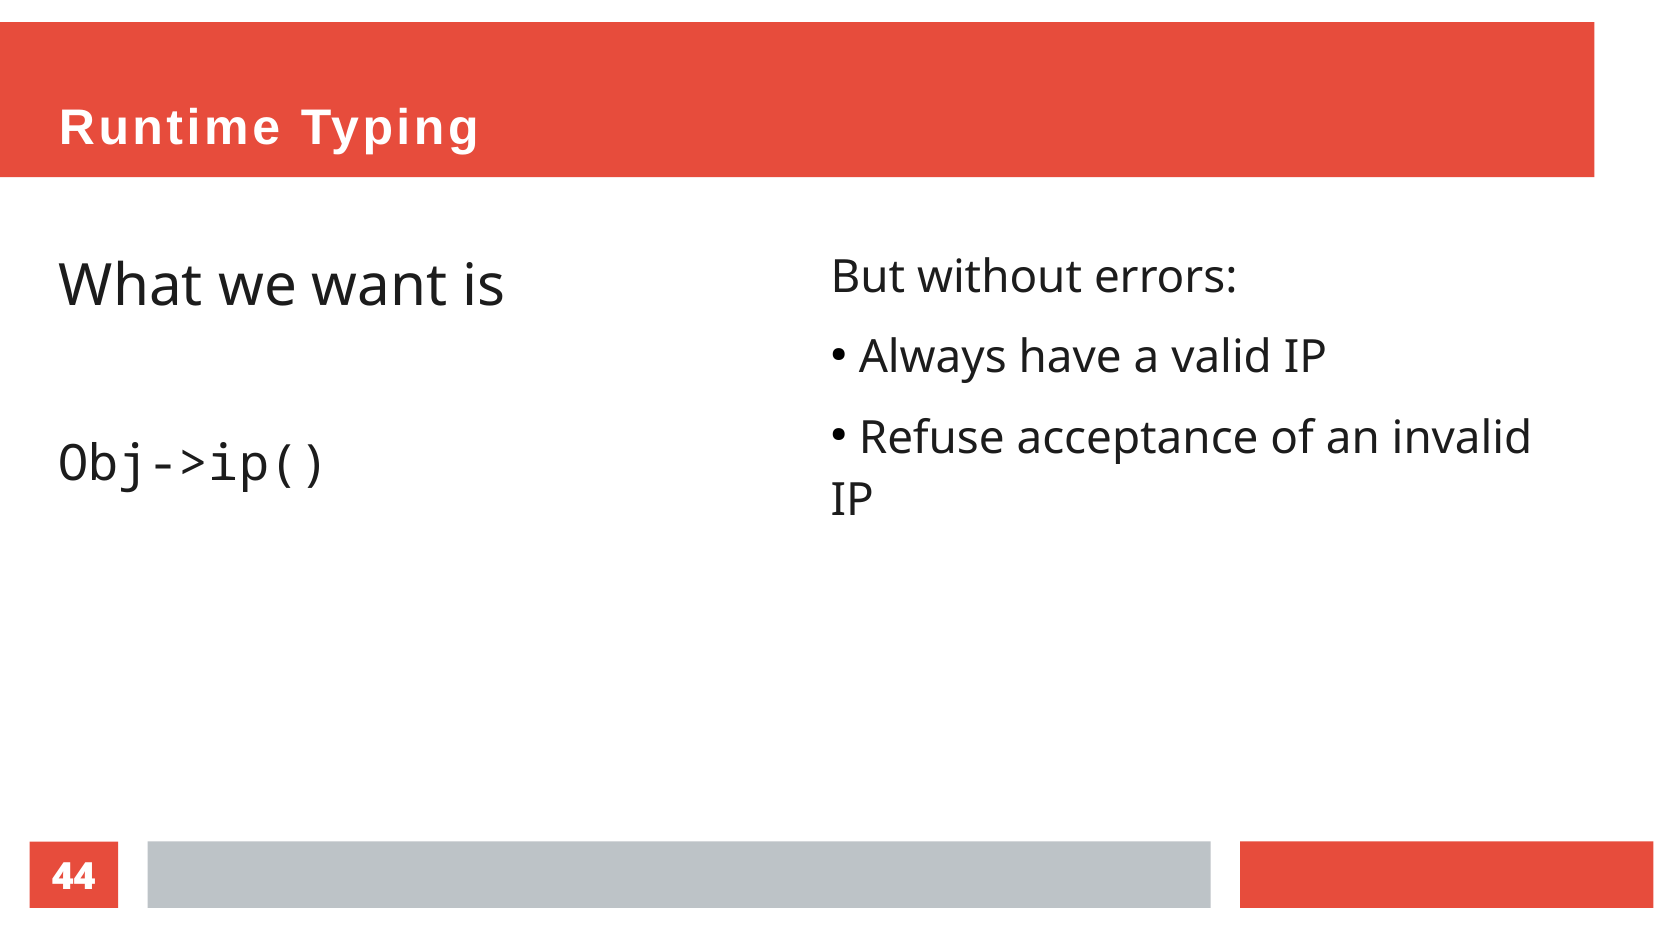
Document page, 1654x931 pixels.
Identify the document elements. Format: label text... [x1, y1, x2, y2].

title Runtime Typing [59, 44, 1595, 156]
list But without errors: Always have a valid IP Refuse acceptance of an invalid IP [830, 243, 1566, 820]
list What we want is Obj->ip() [59, 243, 794, 820]
